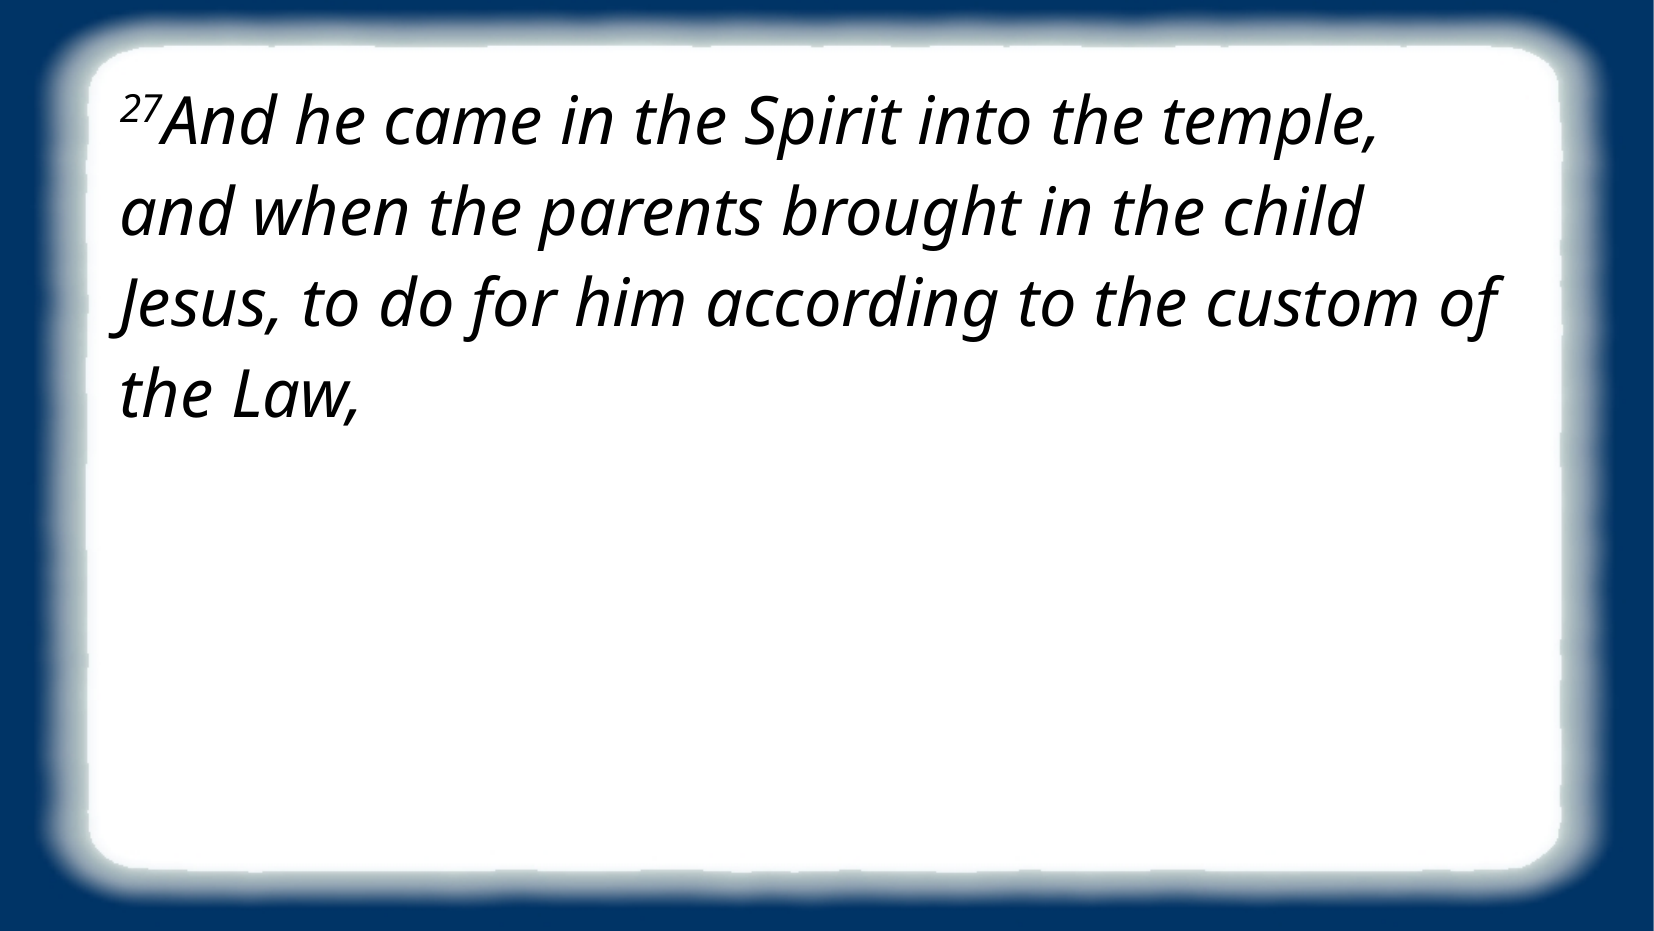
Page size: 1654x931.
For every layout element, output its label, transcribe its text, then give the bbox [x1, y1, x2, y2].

picture [0, 0, 1654, 931]
text_box 27And he came in the Spirit into the temple, and when the parents brought in the child Jesus, to do for him according to the custom of the Law, [105, 66, 1531, 451]
